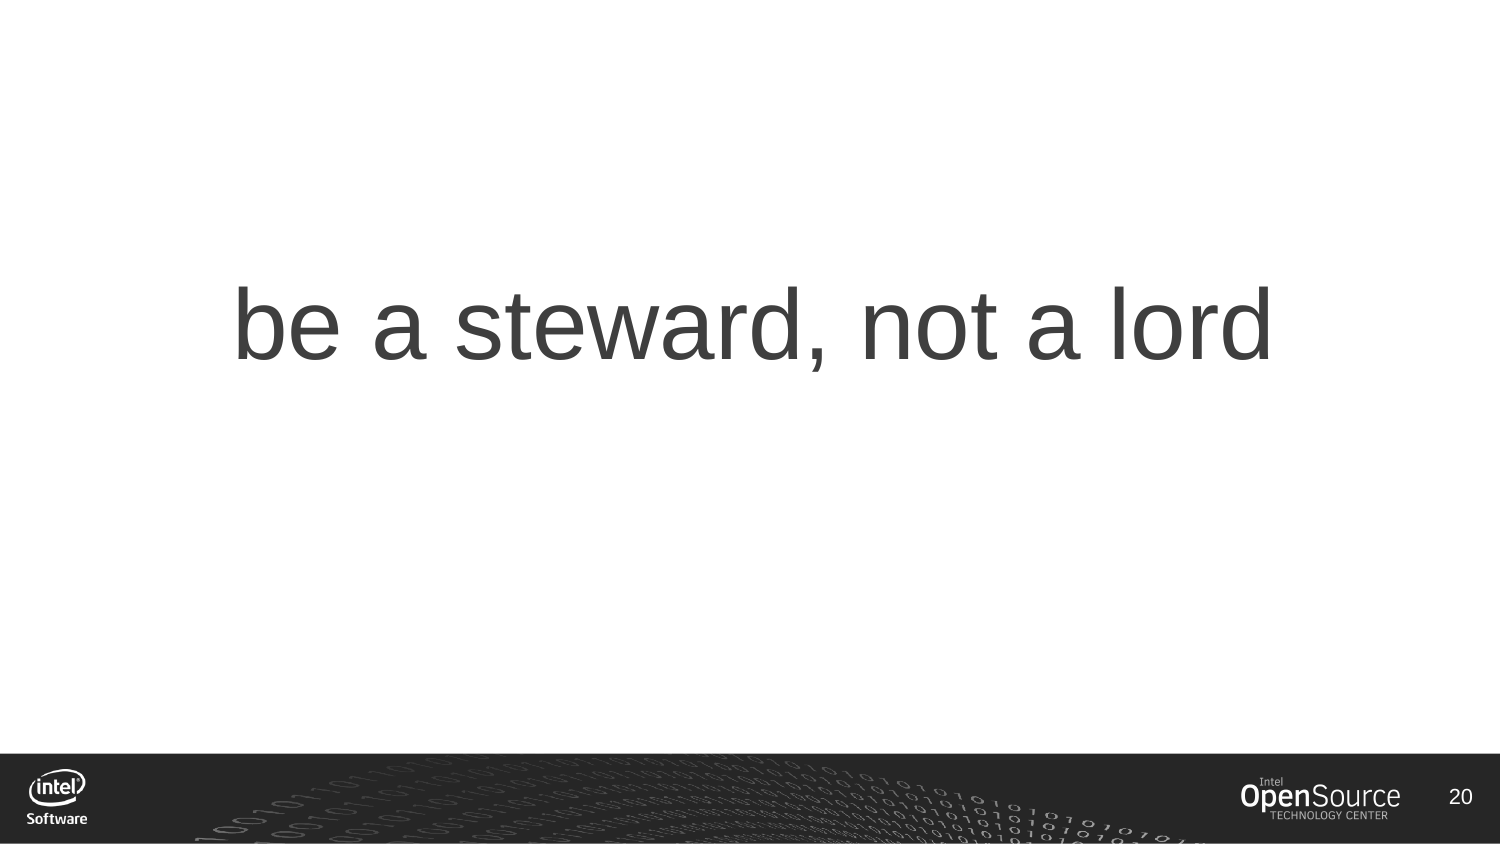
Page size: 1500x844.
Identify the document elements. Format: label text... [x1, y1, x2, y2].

picture [27, 753, 87, 844]
title be a steward, not a lord [79, 259, 1430, 413]
picture [1220, 757, 1418, 839]
